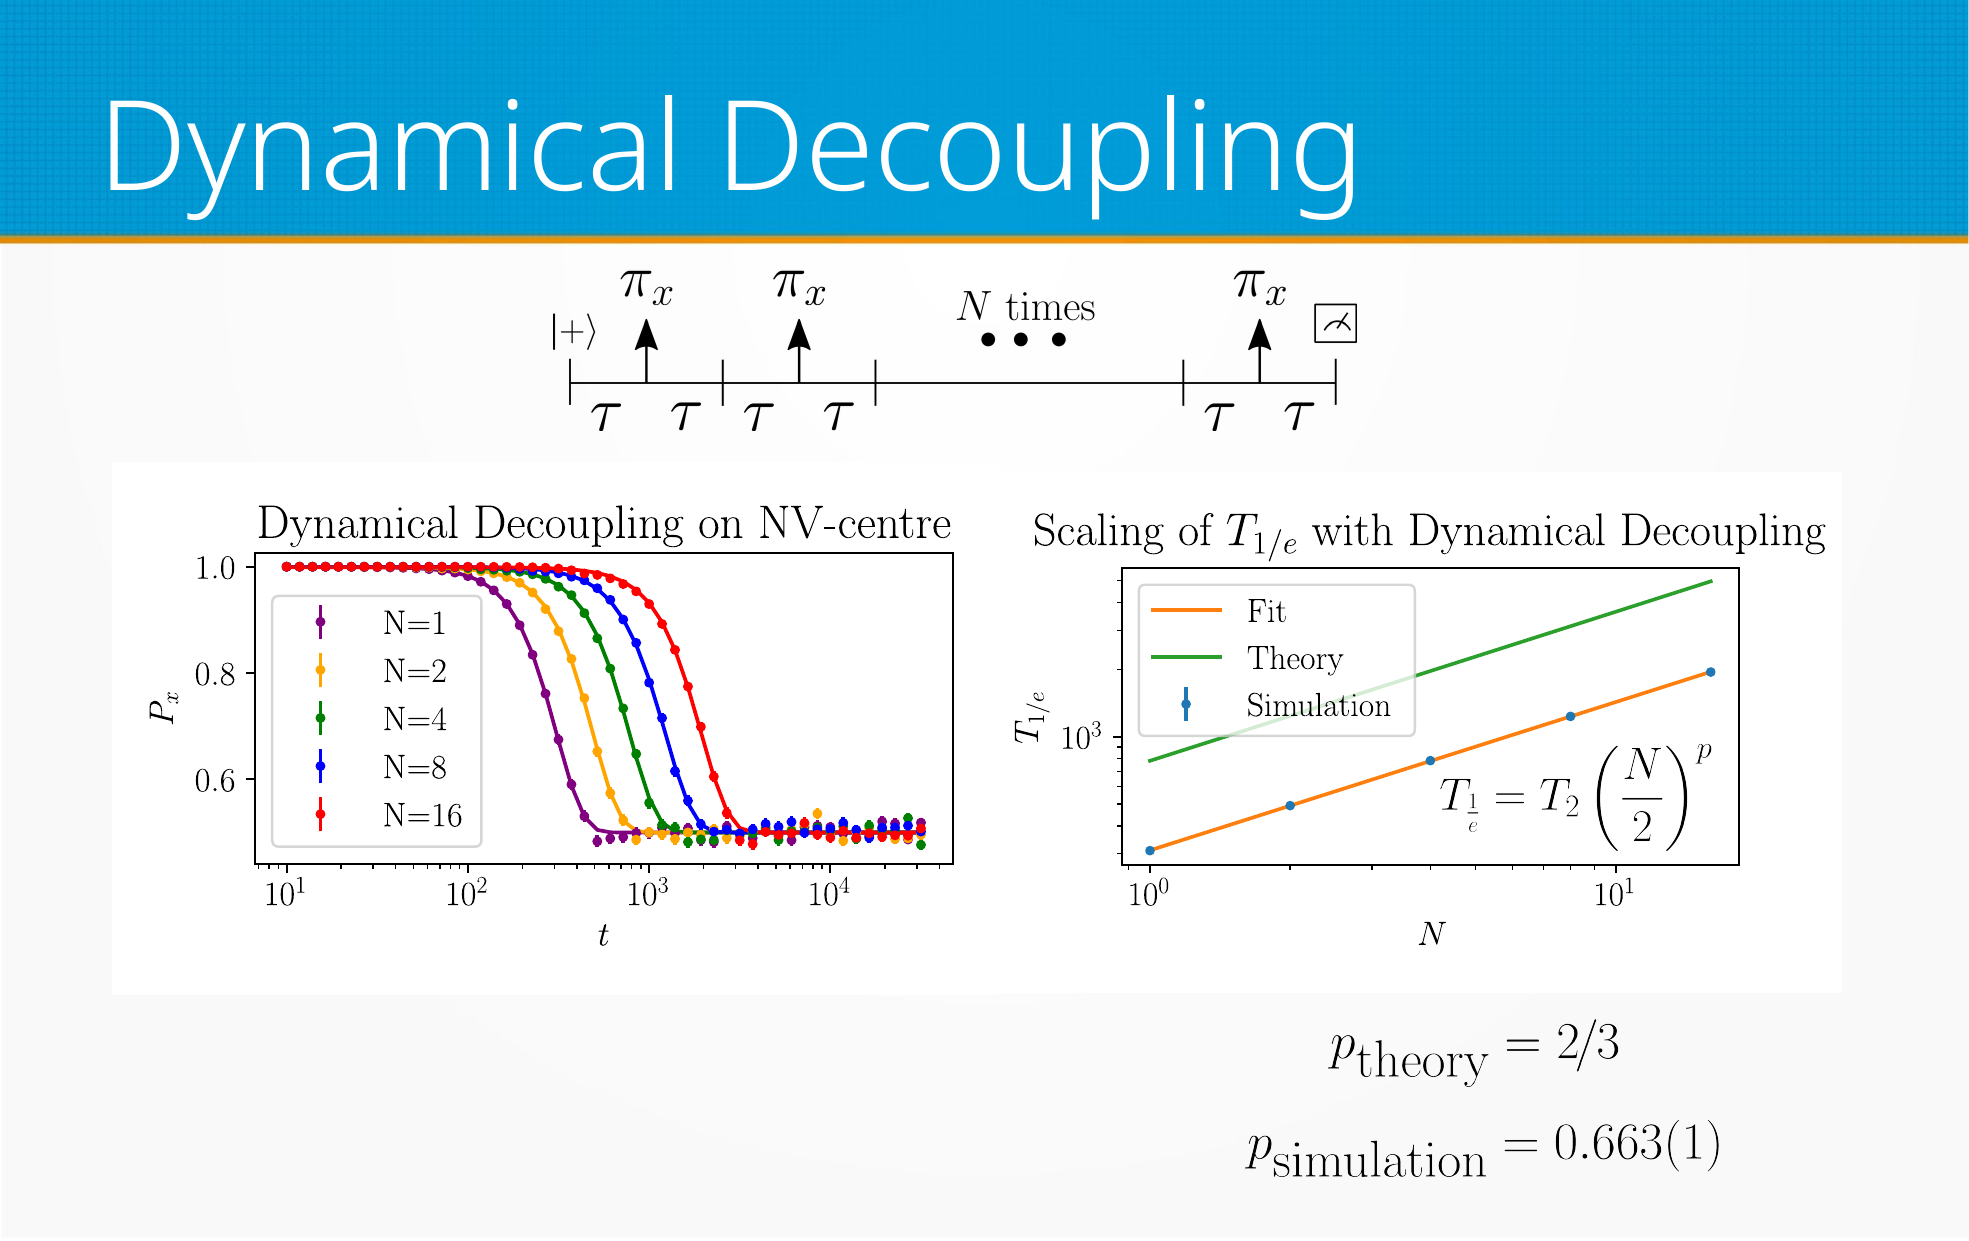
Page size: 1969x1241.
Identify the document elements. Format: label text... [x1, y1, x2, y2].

title Dynamical Decoupling [98, 19, 1870, 227]
picture [0, 233, 1969, 1241]
